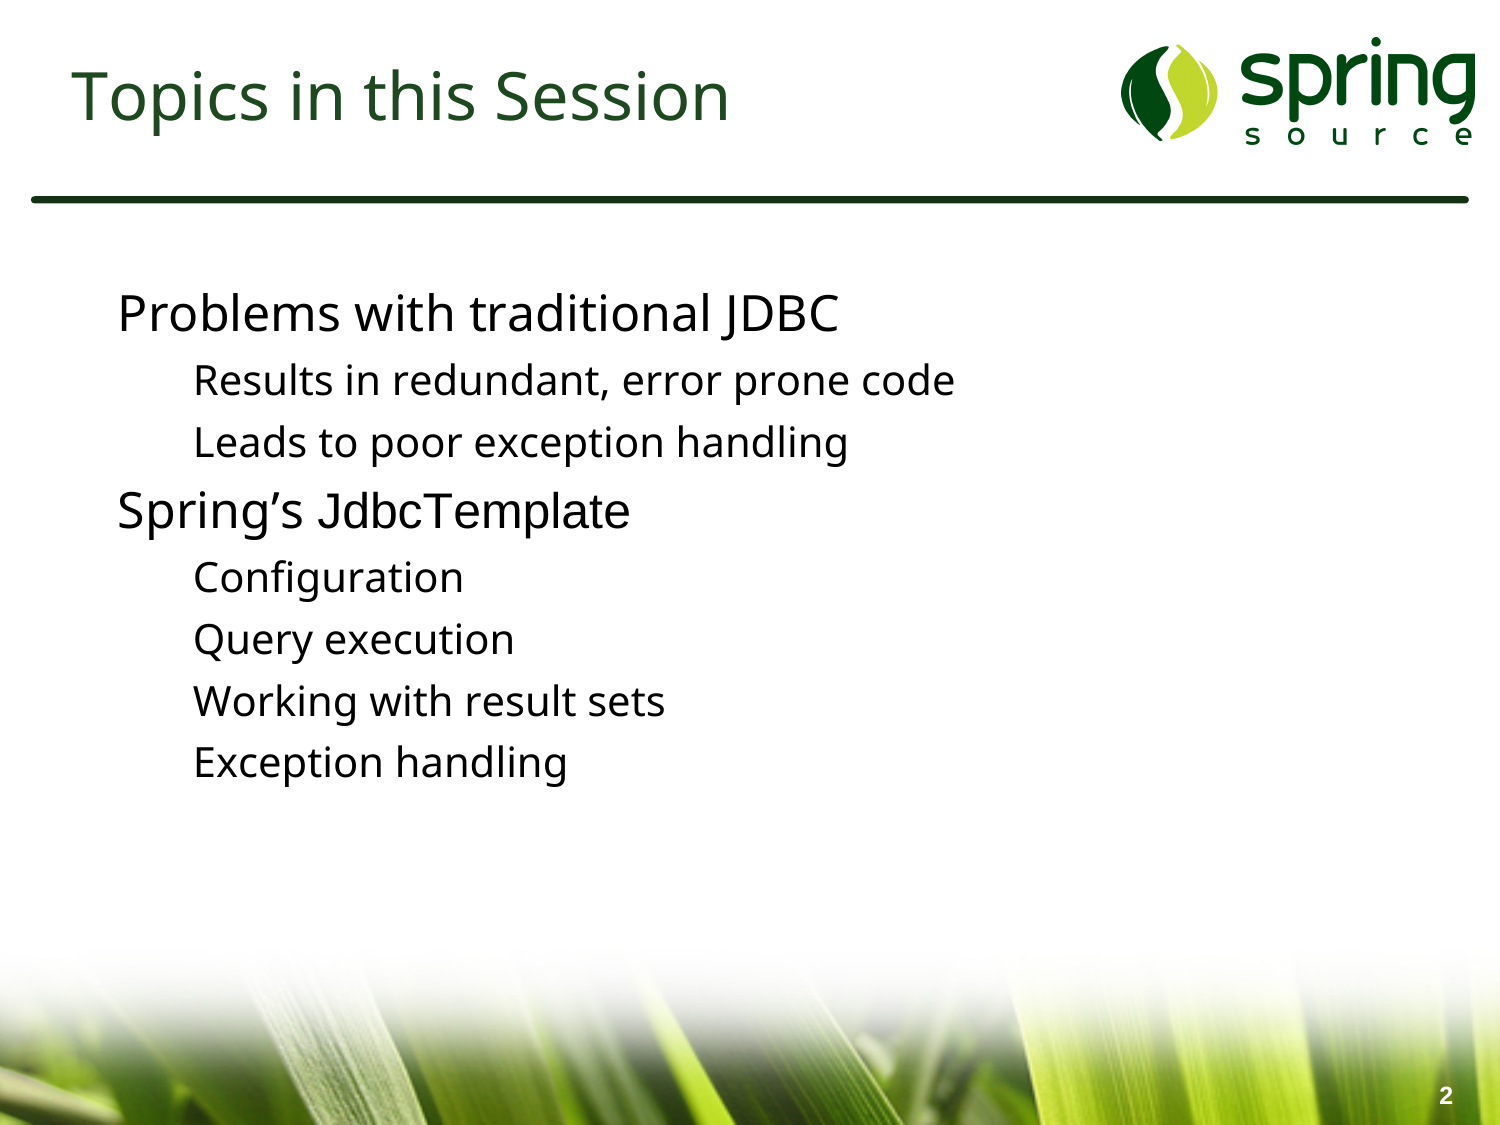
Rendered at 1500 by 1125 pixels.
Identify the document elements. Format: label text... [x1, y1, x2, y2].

picture [0, 944, 1500, 1125]
picture [1121, 37, 1475, 145]
title Topics in this Session [56, 13, 1089, 176]
list Problems with traditional JDBC Results in redundant, error prone code Leads to poor exception handling Spring’s JdbcTemplate Configuration Query execution Working with result sets Exception handling [103, 275, 1394, 938]
